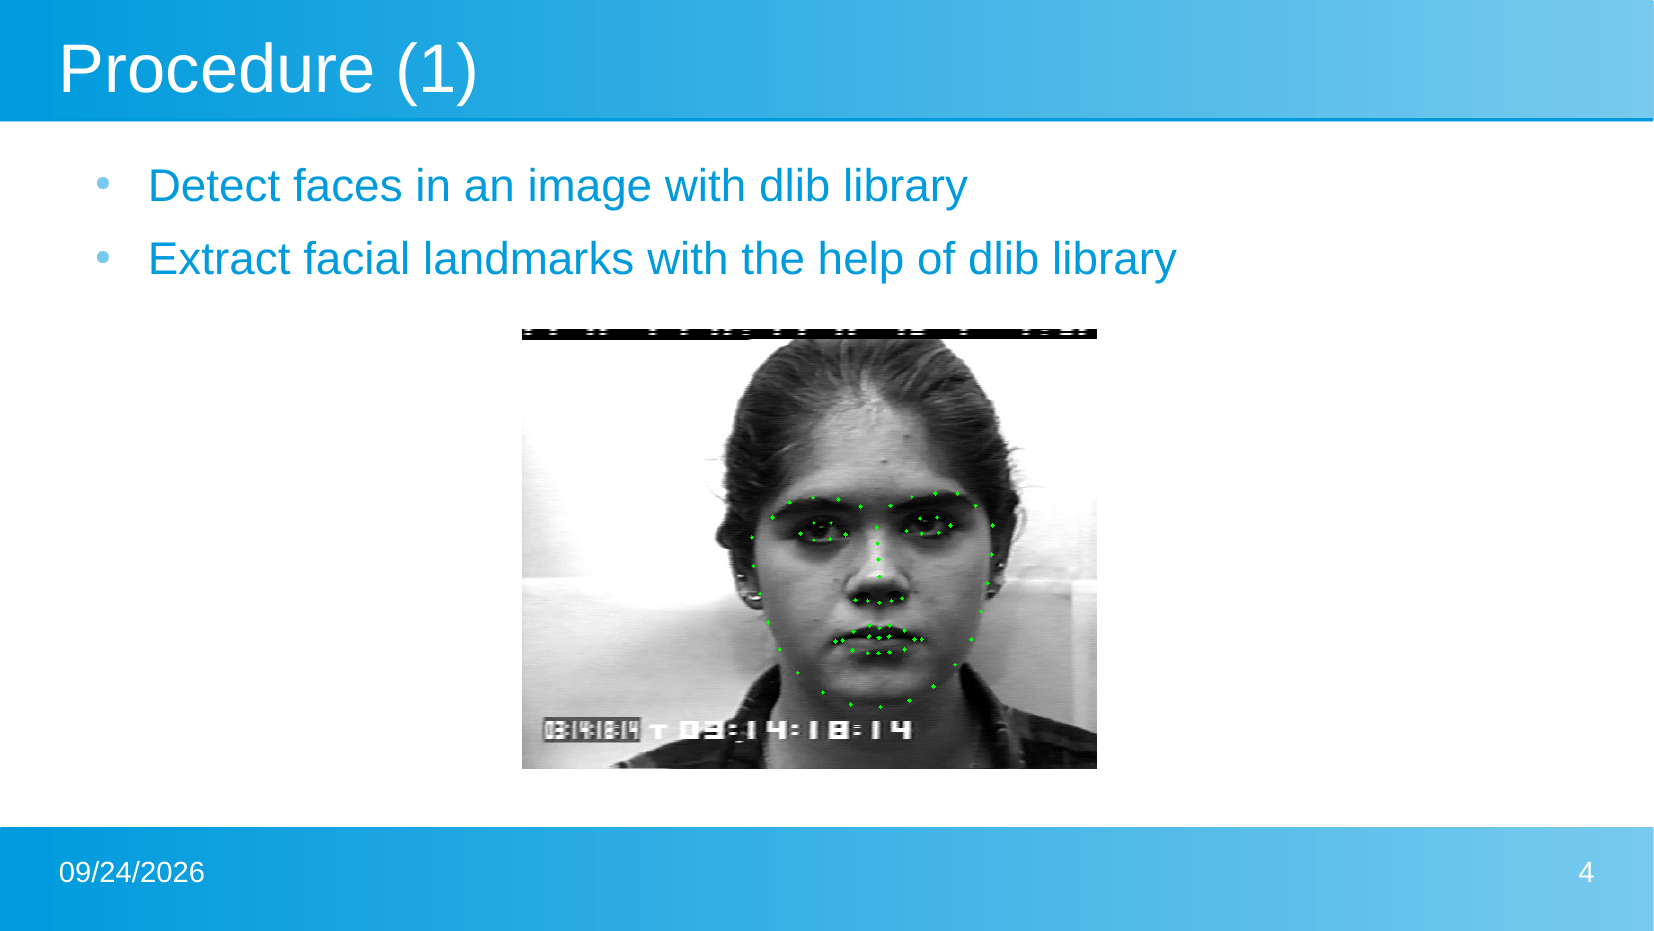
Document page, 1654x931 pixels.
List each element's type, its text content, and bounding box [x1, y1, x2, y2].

list Detect faces in an image with dlib library Extract facial landmarks with the help of dlib library [77, 159, 1613, 751]
picture [522, 329, 1097, 769]
title Procedure (1) [59, 29, 1595, 108]
